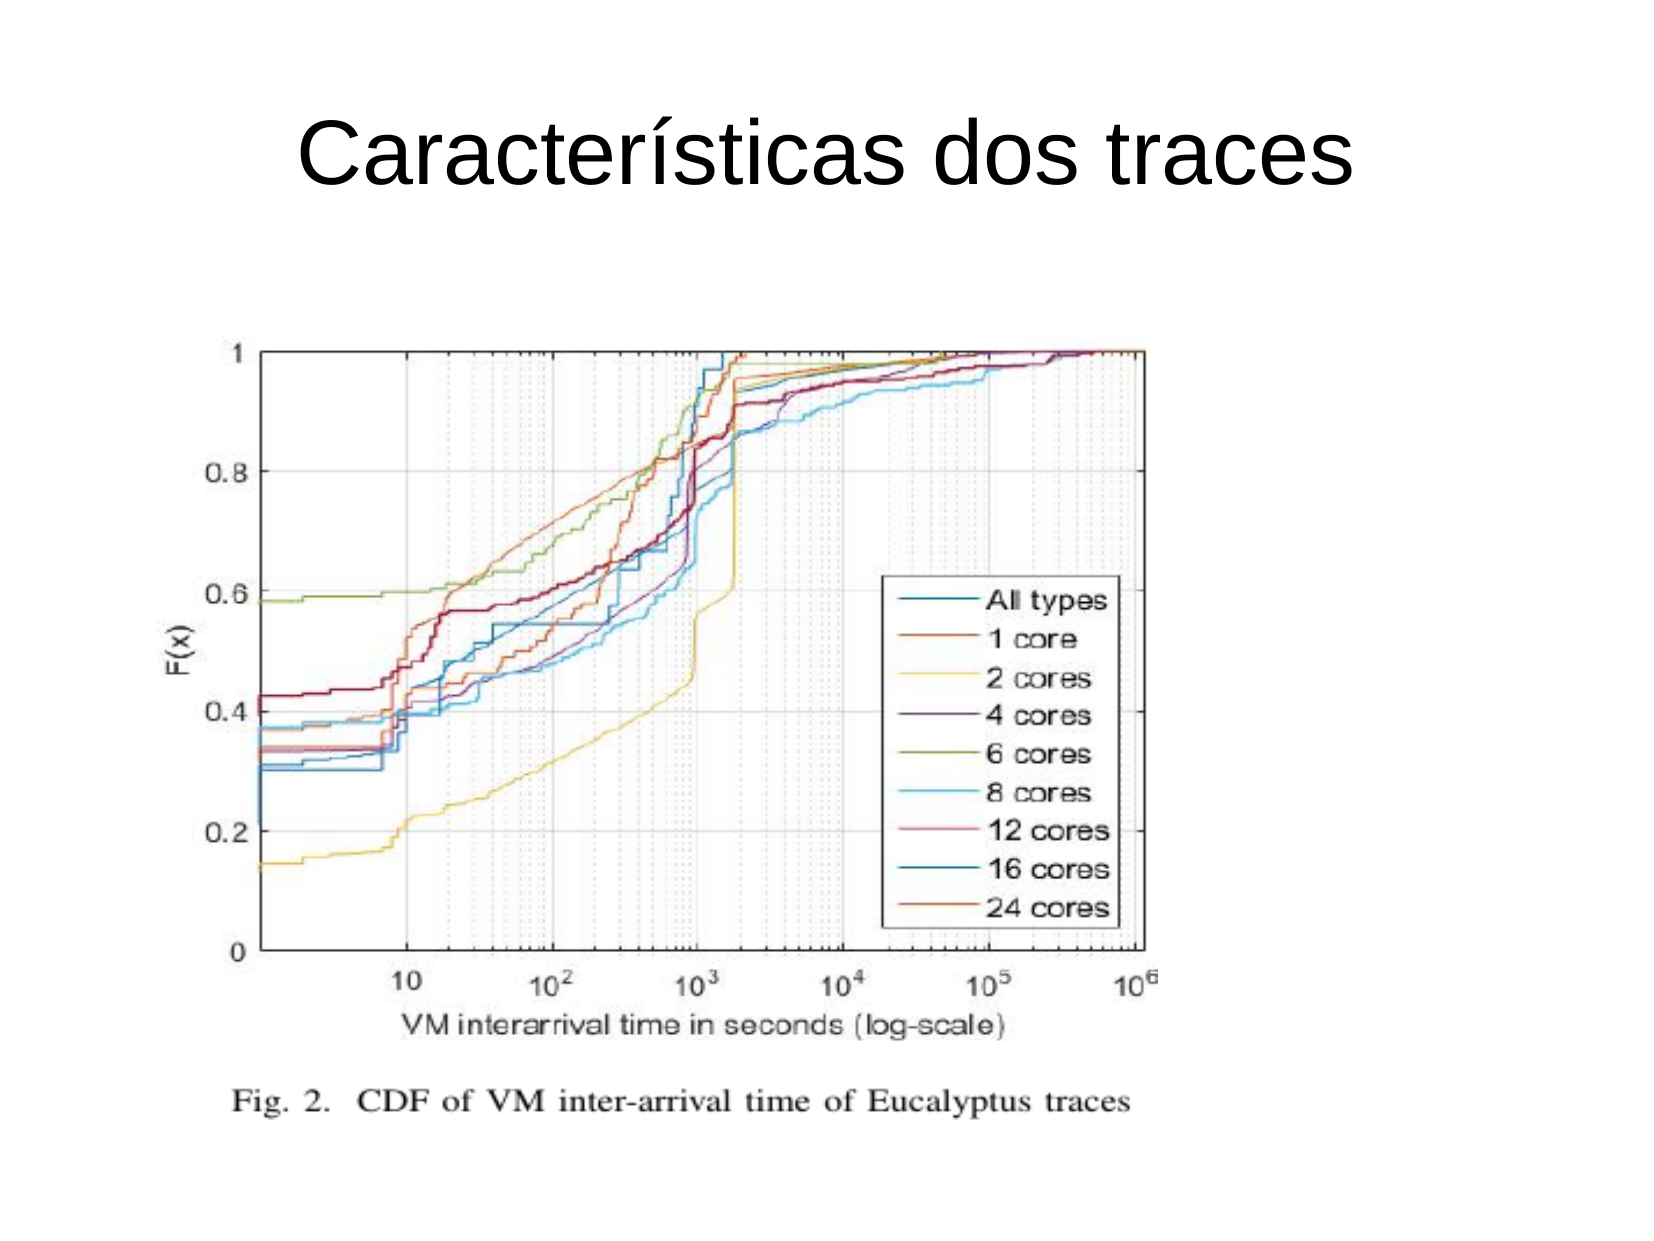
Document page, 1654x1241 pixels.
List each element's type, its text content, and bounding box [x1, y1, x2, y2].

picture [142, 335, 1158, 1134]
title Características dos traces [82, 49, 1571, 257]
